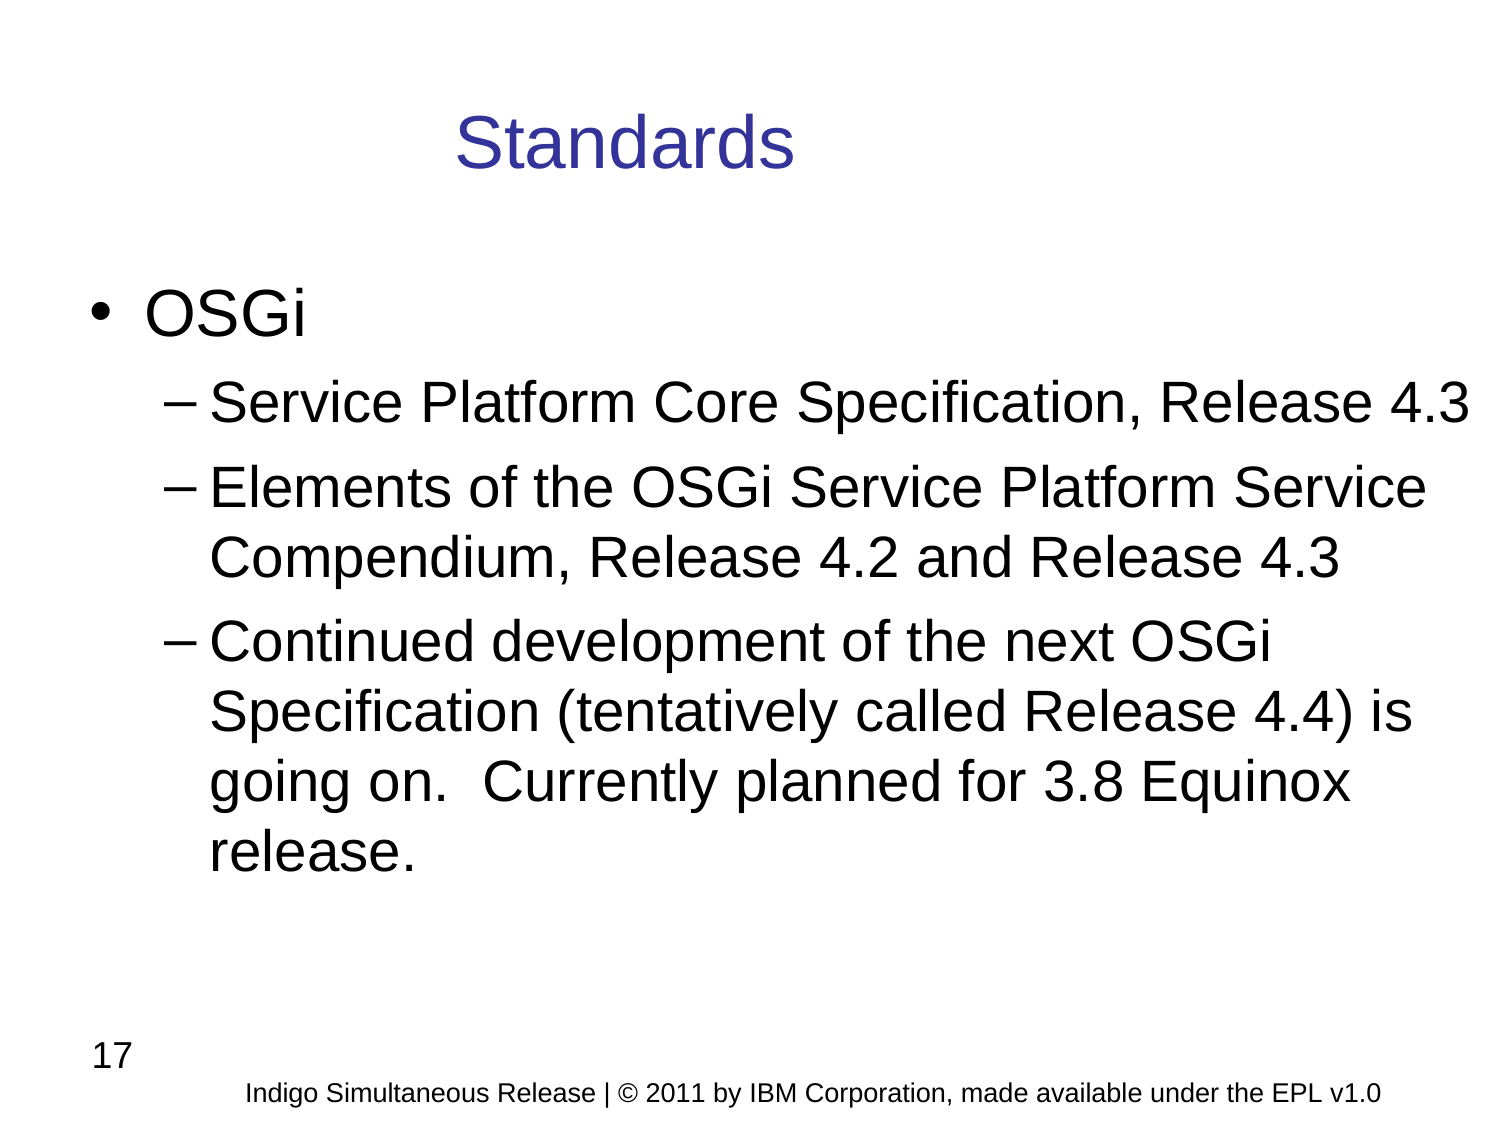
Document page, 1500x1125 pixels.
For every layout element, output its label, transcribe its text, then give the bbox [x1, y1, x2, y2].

title Standards [74, 45, 1176, 233]
list OSGi Service Platform Core Specification, Release 4.3 Elements of the OSGi Service Platform Service Compendium, Release 4.2 and Release 4.3 Continued development of the next OSGi Specification (tentatively called Release 4.4) is going on. Currently planned for 3.8 Equinox release. [75, 262, 1500, 1005]
